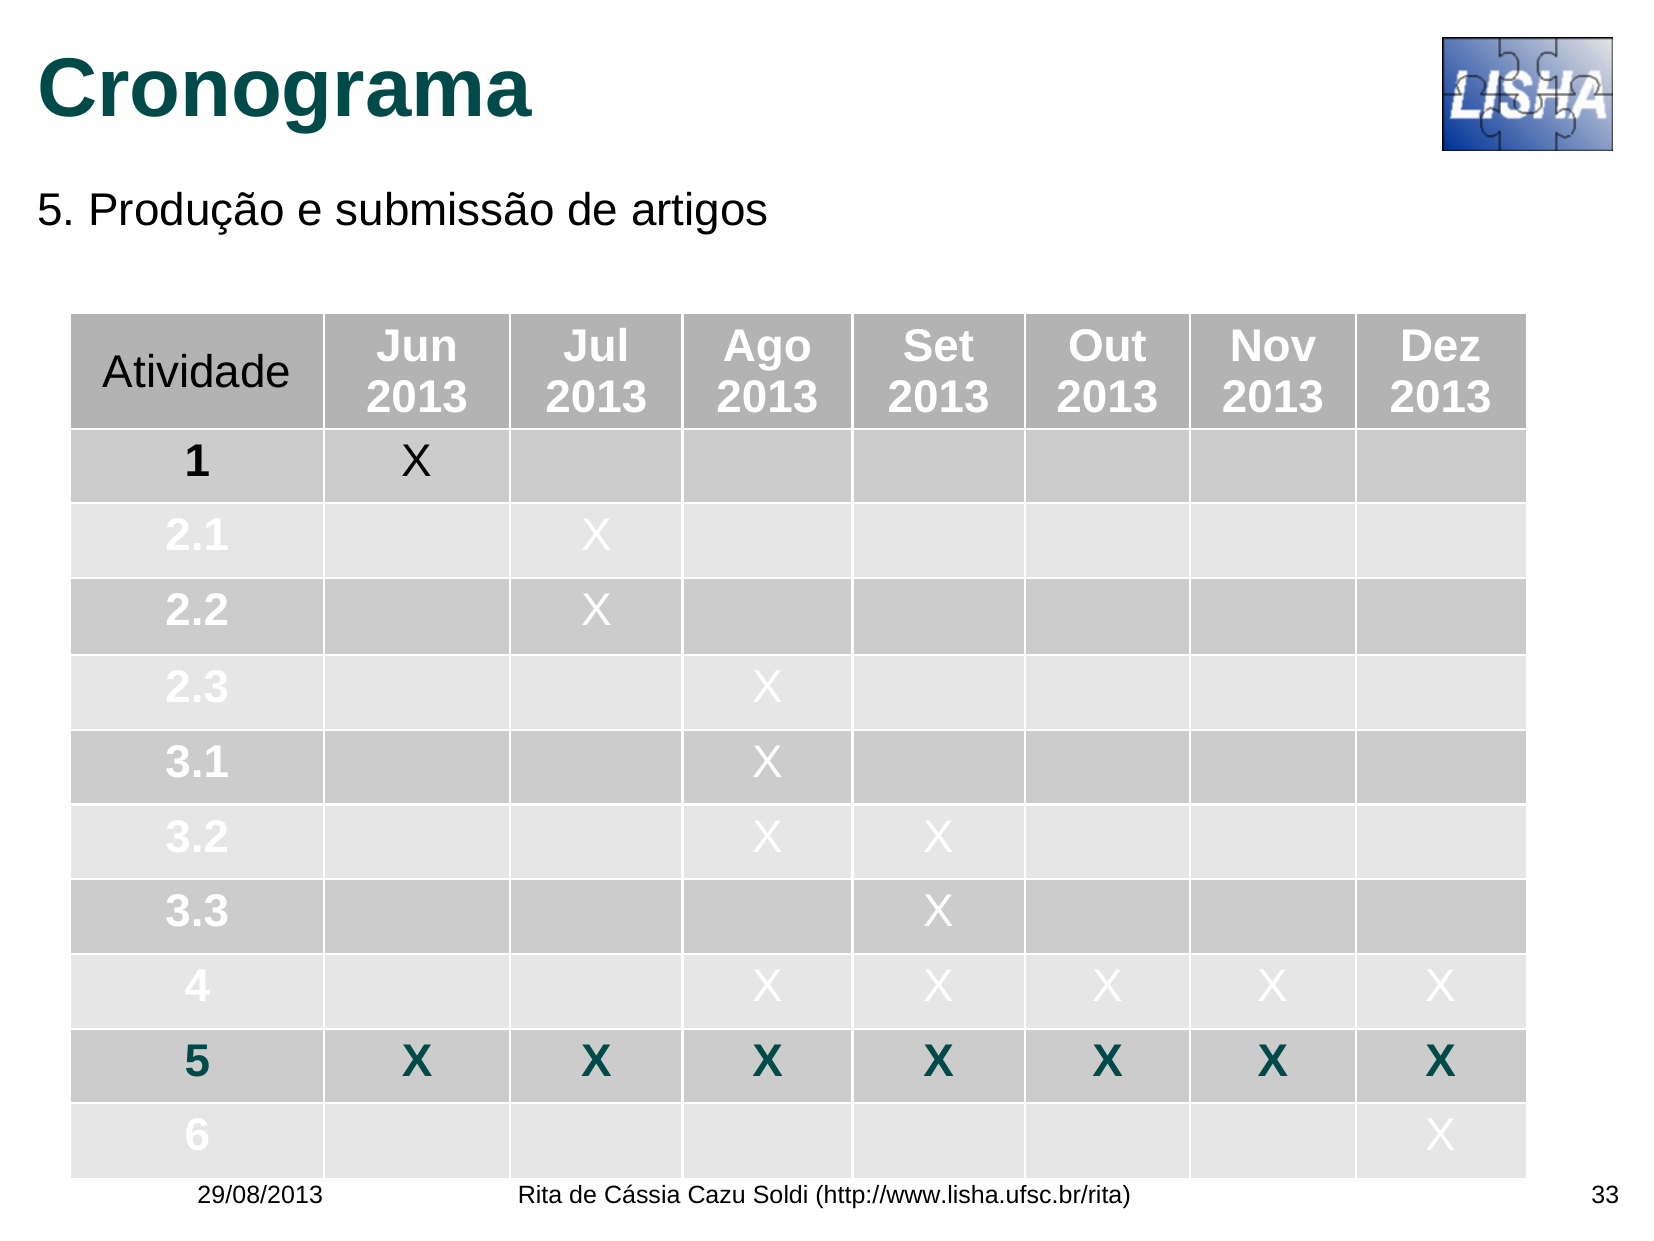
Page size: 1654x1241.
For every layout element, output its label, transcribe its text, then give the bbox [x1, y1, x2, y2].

table_cell X [325, 430, 509, 502]
table_cell 2.1 [71, 504, 323, 577]
table_cell [325, 806, 509, 878]
table_cell X [1026, 955, 1189, 1028]
table_cell [1191, 504, 1355, 577]
table_cell [1191, 880, 1355, 953]
table_cell [1026, 880, 1189, 953]
table_cell [684, 880, 851, 953]
table_cell X [854, 955, 1024, 1028]
table_cell [1026, 806, 1189, 878]
table_cell [684, 504, 851, 577]
table_cell [511, 656, 681, 729]
table_cell [1026, 656, 1189, 729]
title Cronograma [37, 37, 1426, 151]
table_cell X [511, 1030, 681, 1102]
table_cell [1357, 579, 1526, 654]
table_cell [854, 1104, 1024, 1178]
table_cell 5 [71, 1030, 323, 1102]
table_cell 3.2 [71, 806, 323, 878]
table_cell X [1357, 1030, 1526, 1102]
table_cell [684, 430, 851, 502]
table_cell X [684, 656, 851, 729]
table_header Jul 2013 [511, 314, 681, 428]
table_cell [1357, 880, 1526, 953]
table_cell [1191, 430, 1355, 502]
table_cell X [1026, 1030, 1189, 1102]
table_cell [1191, 1104, 1355, 1178]
table_cell X [511, 504, 681, 577]
table_header Atividade [71, 314, 323, 428]
table_cell [684, 579, 851, 654]
table_header Set 2013 [854, 314, 1024, 428]
table_cell 6 [71, 1104, 323, 1178]
table_cell [1191, 731, 1355, 803]
table_cell [325, 955, 509, 1028]
table_header Ago 2013 [684, 314, 851, 428]
table_cell [1191, 806, 1355, 878]
table_cell [1191, 656, 1355, 729]
table_cell [511, 731, 681, 803]
table_cell [1026, 1104, 1189, 1178]
table_cell [854, 731, 1024, 803]
list 5. Produção e submissão de artigos [37, 183, 1613, 296]
table_cell [1357, 806, 1526, 878]
table_cell [1026, 504, 1189, 577]
table_cell 1 [71, 430, 323, 502]
table_cell [511, 430, 681, 502]
table_cell 2.2 [71, 579, 323, 654]
table_cell X [854, 806, 1024, 878]
table_cell 3.1 [71, 731, 323, 803]
table_cell X [854, 880, 1024, 953]
table_cell X [325, 1030, 509, 1102]
table_cell [854, 656, 1024, 729]
table_cell 3.3 [71, 880, 323, 953]
table_cell [511, 955, 681, 1028]
table_cell [511, 1104, 681, 1178]
table_cell 2.3 [71, 656, 323, 729]
table_cell X [1191, 1030, 1355, 1102]
table_cell [1026, 430, 1189, 502]
table_cell [511, 806, 681, 878]
table_cell [325, 579, 509, 654]
table_cell X [684, 1030, 851, 1102]
table_cell [854, 430, 1024, 502]
table_header Dez 2013 [1357, 314, 1526, 428]
table_cell [325, 731, 509, 803]
table_cell [1357, 430, 1526, 502]
table_cell [684, 1104, 851, 1178]
table_cell X [511, 579, 681, 654]
table_cell X [1357, 955, 1526, 1028]
table_cell [1357, 504, 1526, 577]
table_cell X [854, 1030, 1024, 1102]
table_cell X [1357, 1104, 1526, 1178]
table_cell 4 [71, 955, 323, 1028]
table_cell [325, 1104, 509, 1178]
table_cell [325, 880, 509, 953]
table_header Nov 2013 [1191, 314, 1355, 428]
table_cell X [684, 806, 851, 878]
picture [1442, 37, 1613, 151]
table_cell [325, 504, 509, 577]
table_cell [325, 656, 509, 729]
table_header Out 2013 [1026, 314, 1189, 428]
table_cell [1026, 579, 1189, 654]
table_header Jun 2013 [325, 314, 509, 428]
table_cell [511, 880, 681, 953]
table_cell [854, 579, 1024, 654]
table_cell [854, 504, 1024, 577]
table_cell X [1191, 955, 1355, 1028]
table_cell [1357, 731, 1526, 803]
table_cell [1191, 579, 1355, 654]
table_cell X [684, 955, 851, 1028]
table_cell [1357, 656, 1526, 729]
table_cell [1026, 731, 1189, 803]
table_cell X [684, 731, 851, 803]
